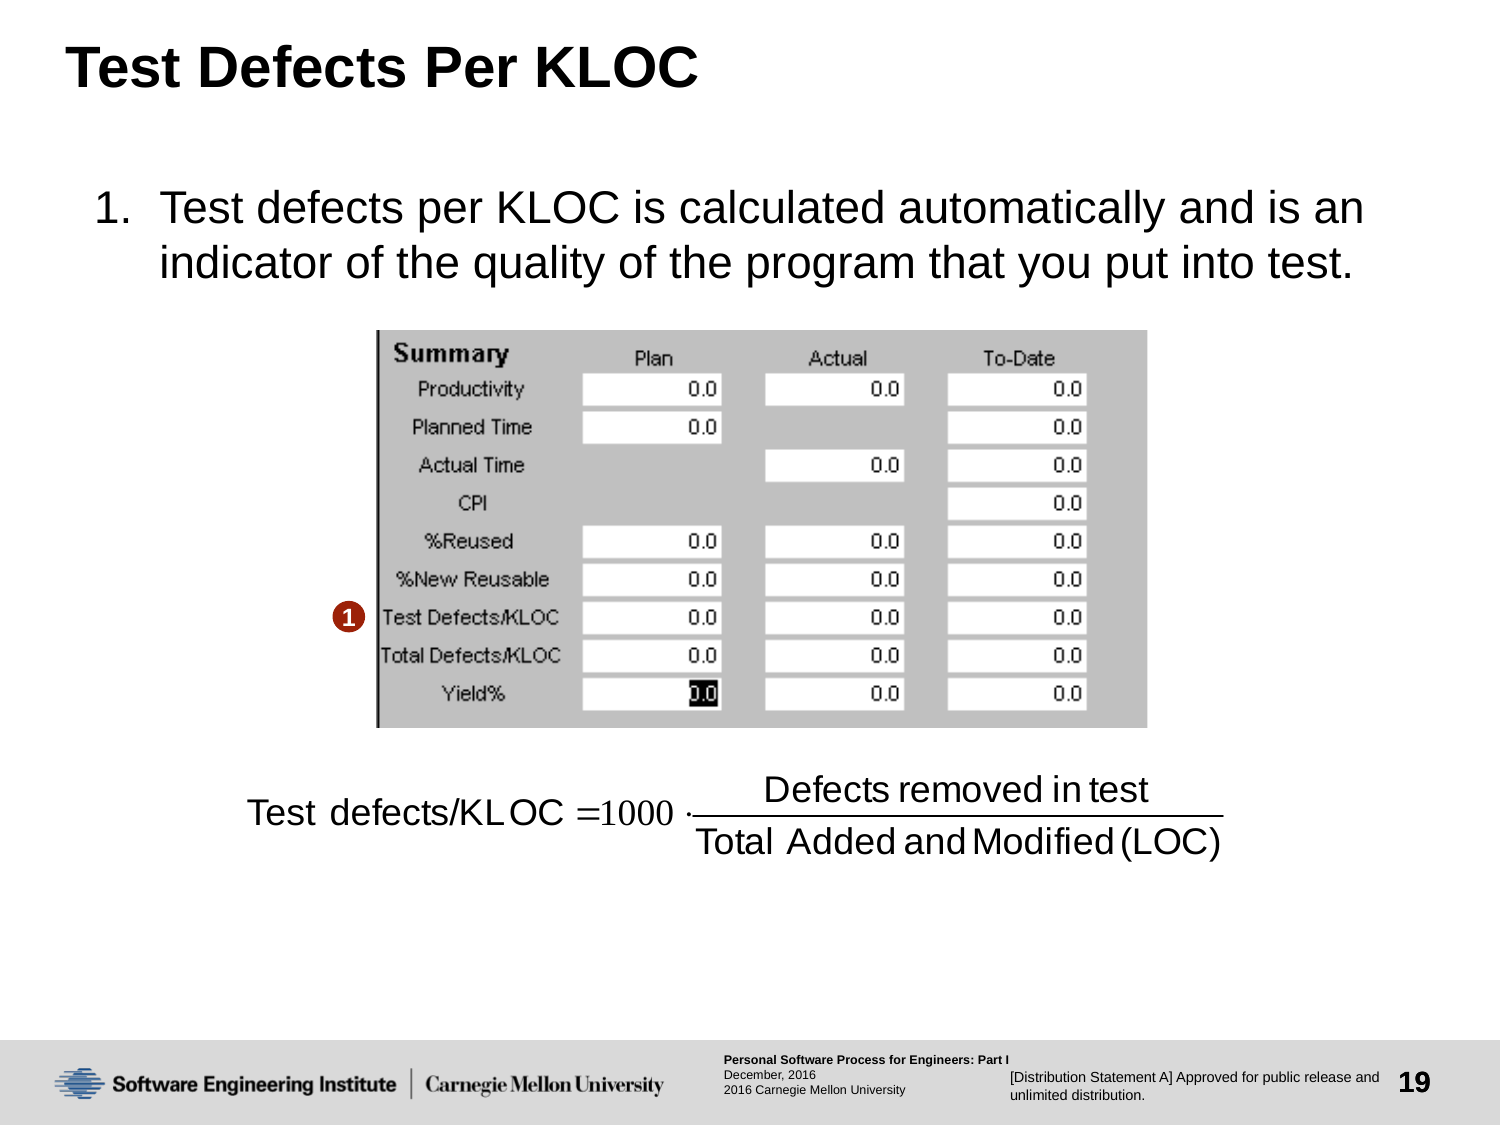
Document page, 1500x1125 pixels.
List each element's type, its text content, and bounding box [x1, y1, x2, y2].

picture [46, 1061, 673, 1104]
list Test defects per KLOC is calculated automatically and is an indicator of the quality of the program that you put into test. [65, 177, 1431, 334]
picture [332, 330, 1148, 728]
title Test Defects Per KLOC [65, 37, 1313, 148]
picture [241, 766, 1230, 869]
